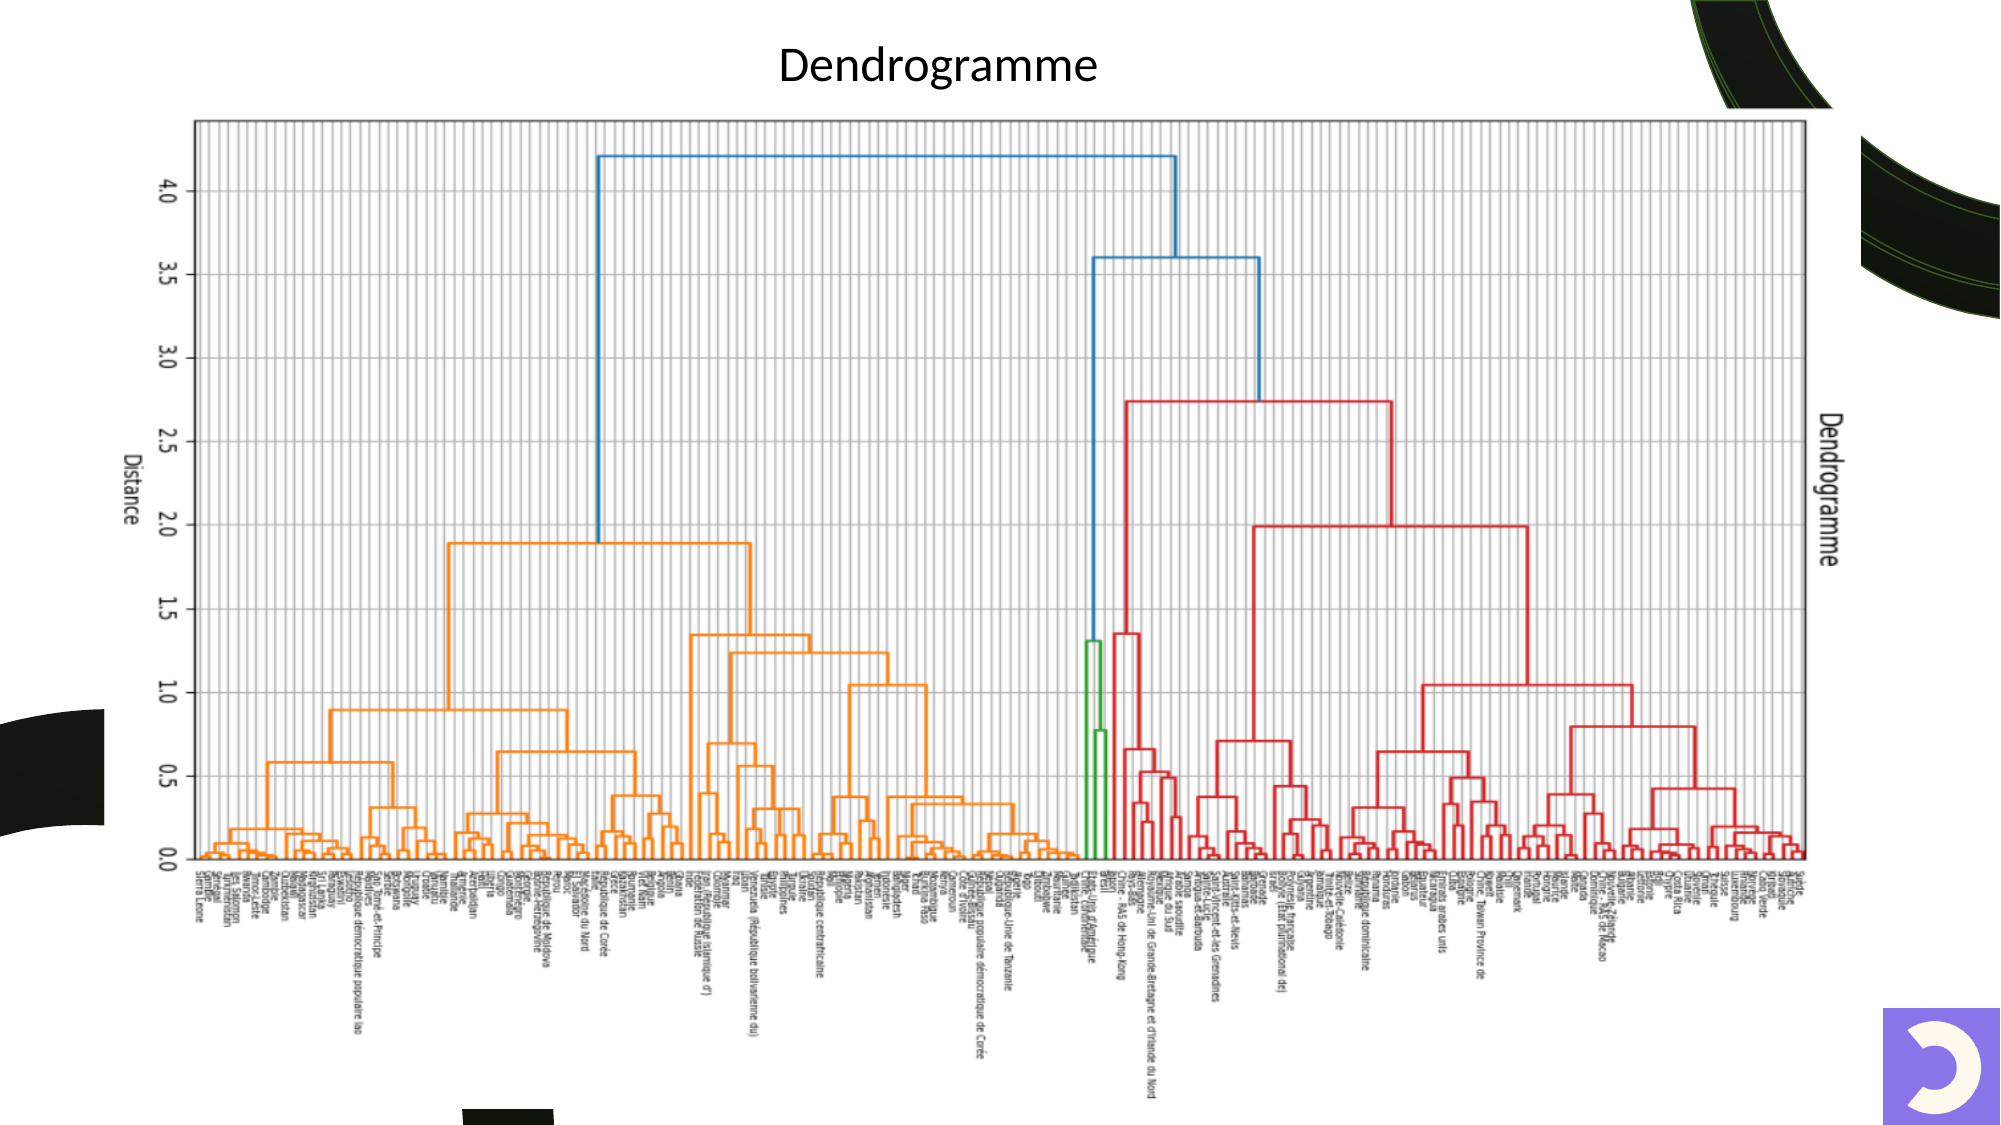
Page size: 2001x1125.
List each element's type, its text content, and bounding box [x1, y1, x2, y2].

picture [103, 108, 1861, 1109]
text_box [0, 0, 2000, 1125]
subtitle Dendrogramme [200, 30, 1701, 108]
picture [1883, 1008, 2000, 1125]
